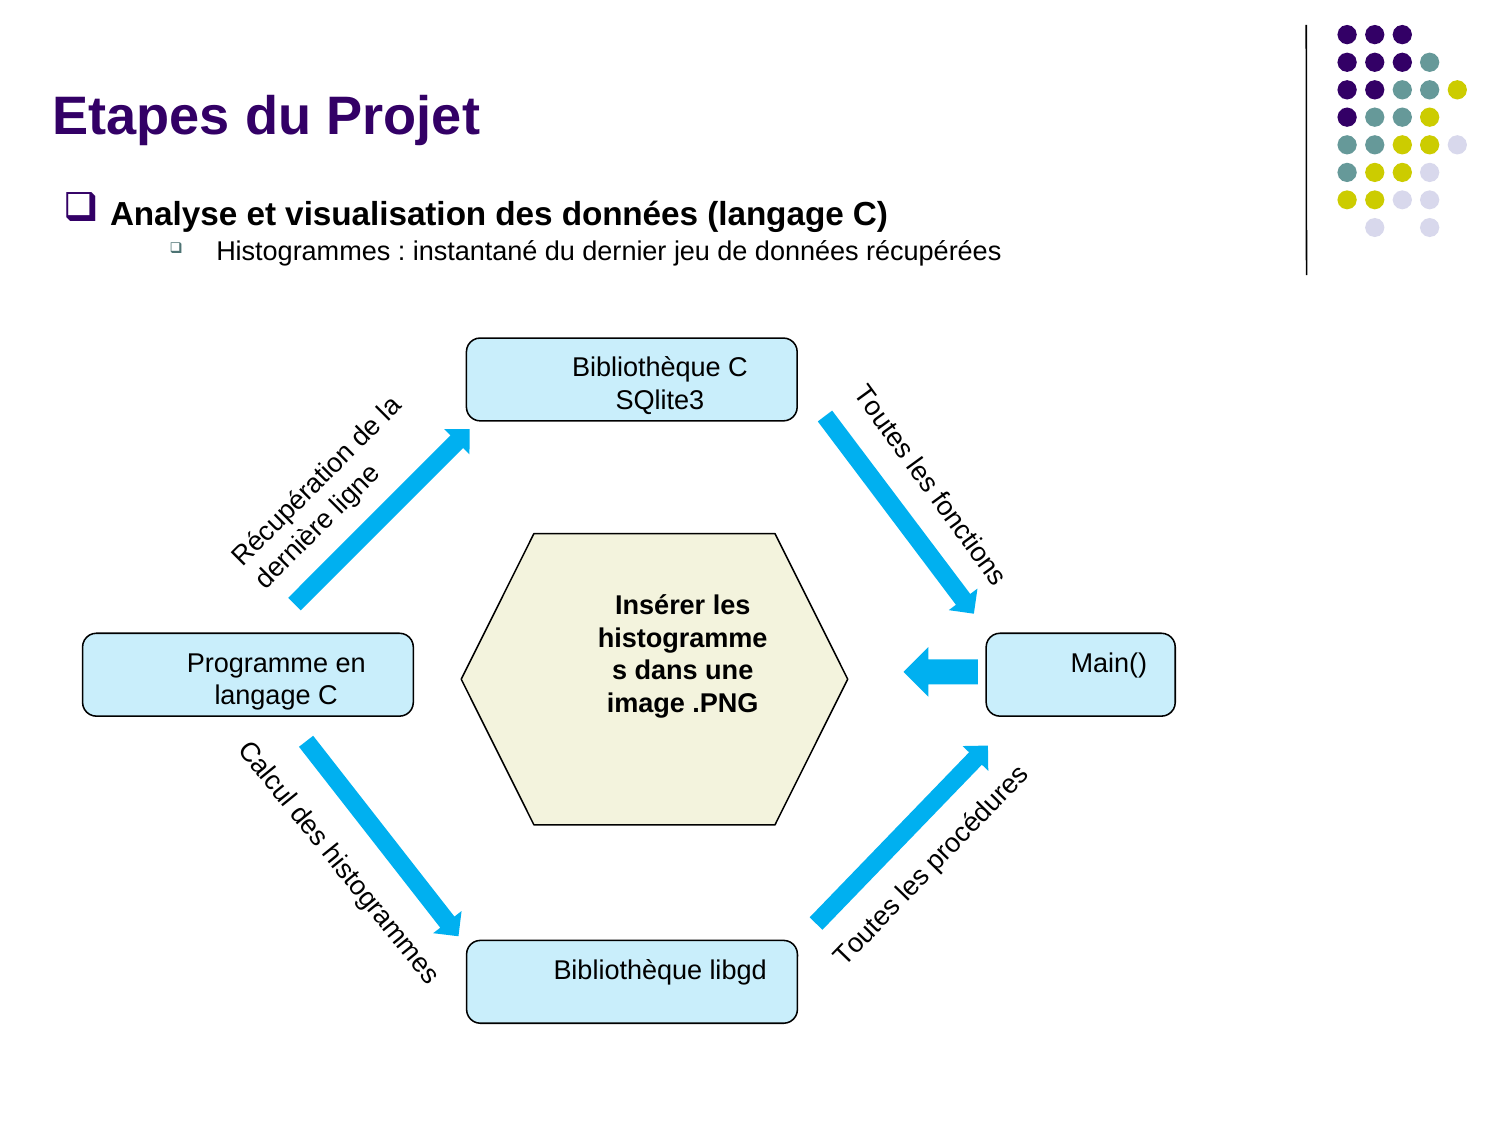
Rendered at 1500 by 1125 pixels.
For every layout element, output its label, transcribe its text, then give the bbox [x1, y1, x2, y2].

text_box Toutes les fonctions [833, 361, 1044, 626]
text_box Etapes du Projet [37, 54, 1301, 154]
text_box [903, 647, 978, 697]
text_box Bibliothèque libgd [466, 940, 798, 1024]
text_box [809, 745, 989, 930]
text_box Insérer les histogrammes dans une image .PNG [461, 533, 848, 825]
text_box Analyse et visualisation des données (langage C) Histogrammes : instantané du dernier jeu de données récupérées [41, 184, 1301, 303]
text_box Bibliothèque C SQlite3 [466, 338, 798, 421]
text_box Toutes les procédures [809, 738, 1052, 988]
text_box [288, 429, 470, 611]
text_box Calcul des histogrammes [217, 716, 469, 1012]
text_box Main() [986, 633, 1176, 717]
text_box [298, 735, 462, 937]
text_box Programme en langage C [82, 633, 414, 717]
text_box [817, 410, 978, 614]
text_box Récupération de la dernière ligne [207, 346, 471, 611]
